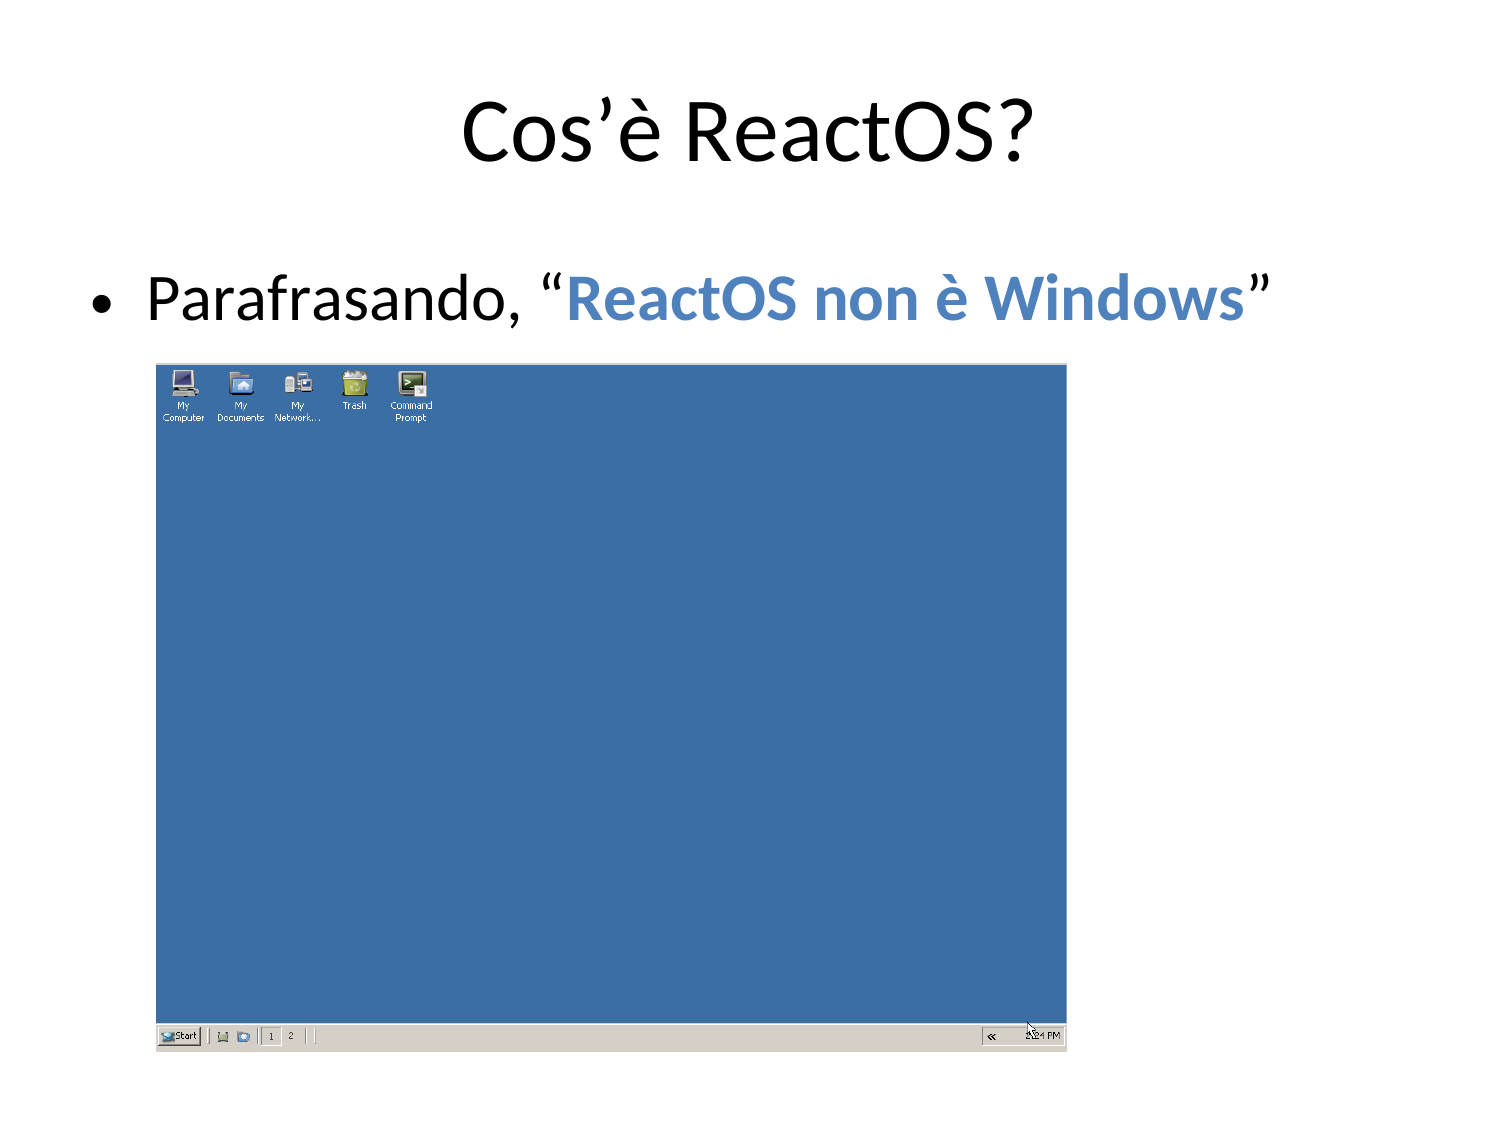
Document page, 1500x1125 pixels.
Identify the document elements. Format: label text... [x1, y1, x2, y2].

list Parafrasando, “ReactOS non è Windows” [75, 262, 1426, 1006]
picture [156, 363, 1067, 1052]
title Cos’è ReactOS? [75, 45, 1426, 233]
